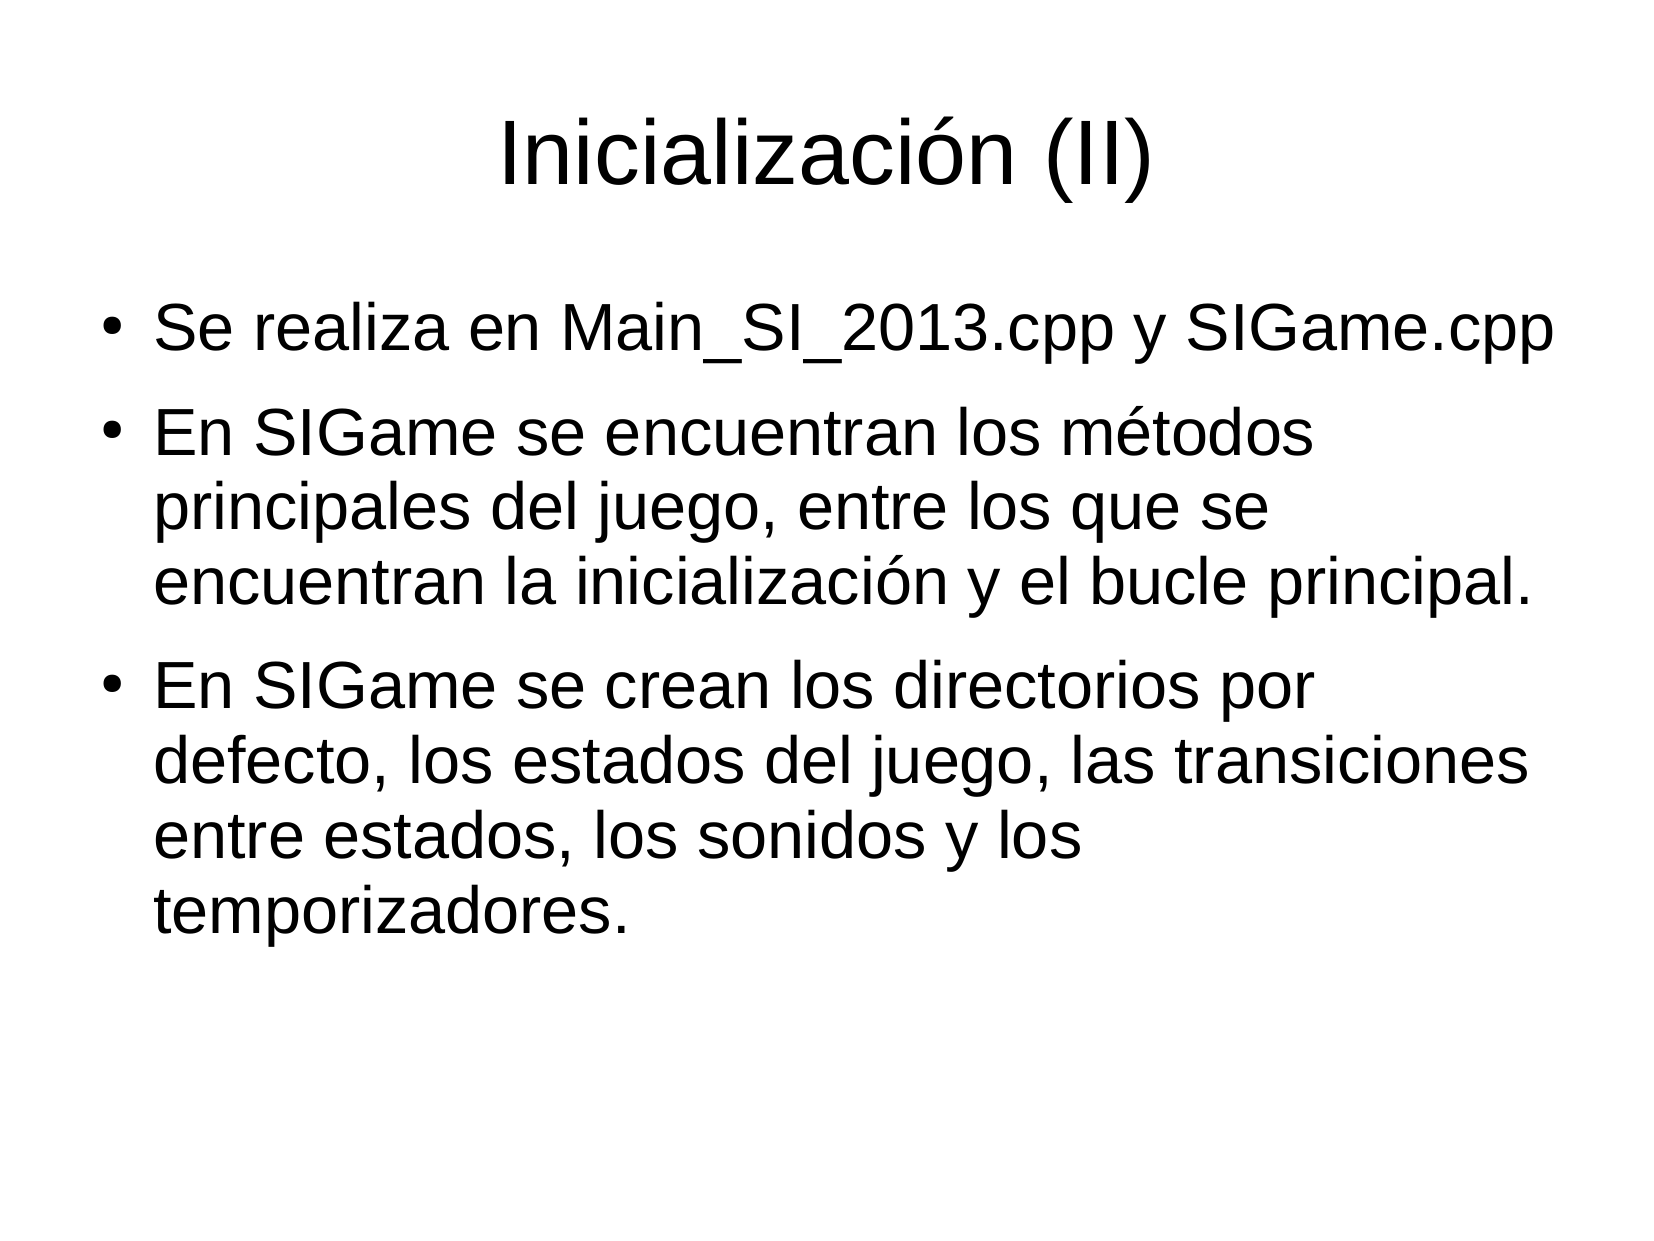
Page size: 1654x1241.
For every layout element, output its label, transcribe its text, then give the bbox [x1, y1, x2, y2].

list Se realiza en Main_SI_2013.cpp y SIGame.cpp En SIGame se encuentran los métodos principales del juego, entre los que se encuentran la inicialización y el bucle principal. En SIGame se crean los directorios por defecto, los estados del juego, las transiciones entre estados, los sonidos y los temporizadores. [82, 290, 1571, 1010]
title Inicialización (II) [82, 49, 1571, 257]
